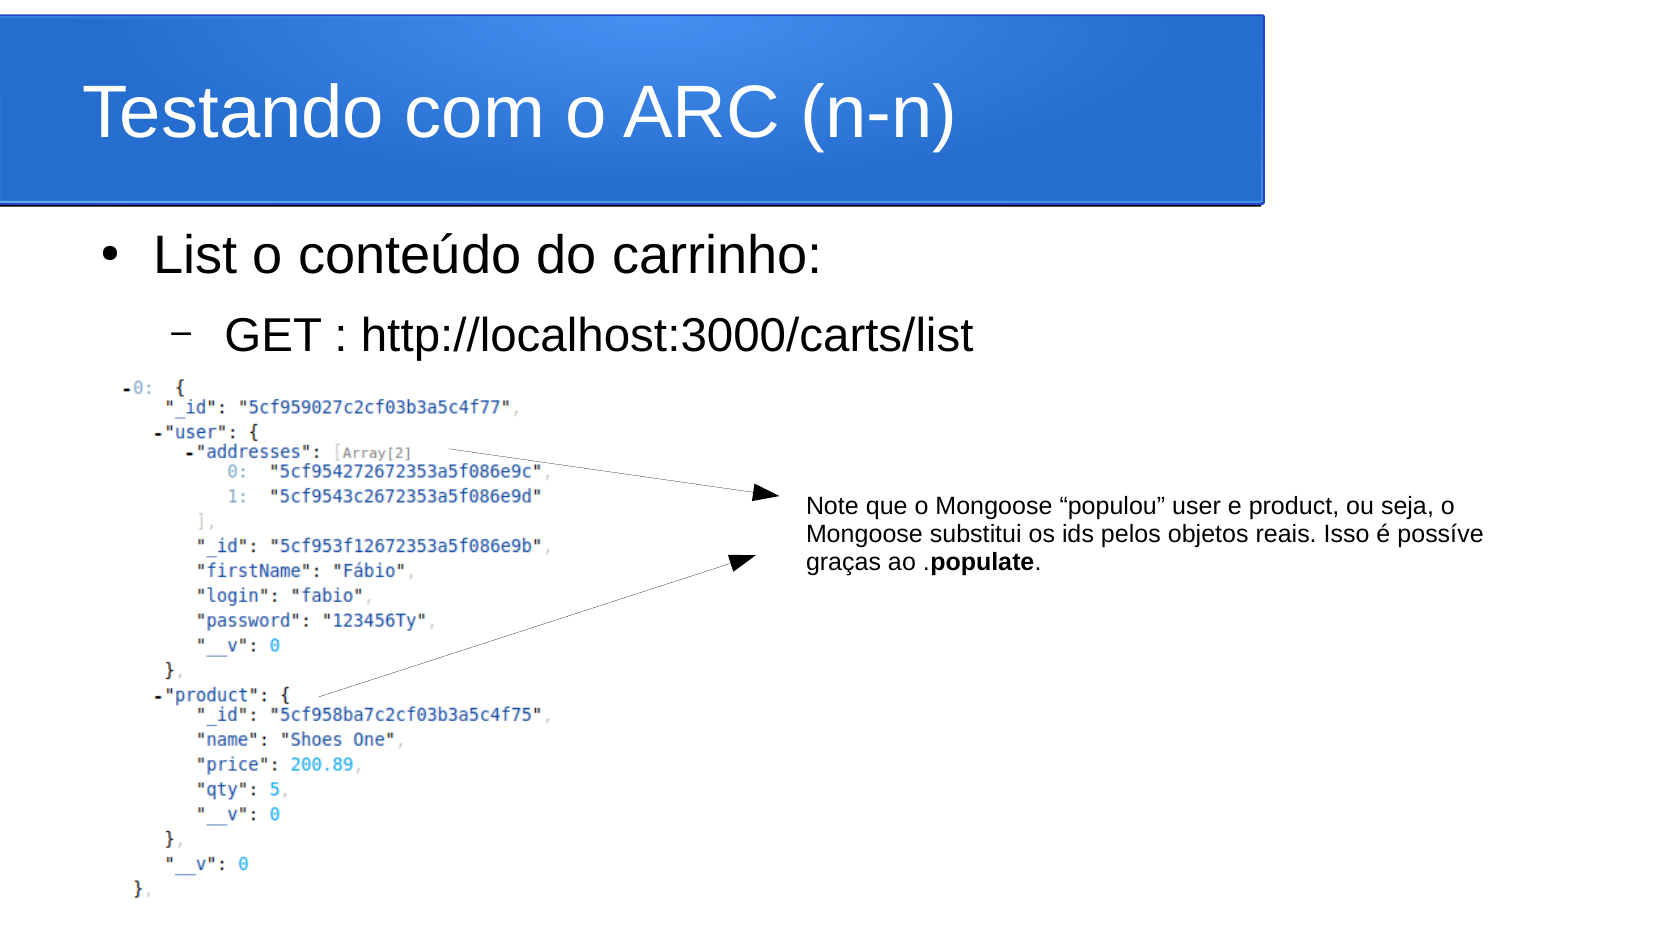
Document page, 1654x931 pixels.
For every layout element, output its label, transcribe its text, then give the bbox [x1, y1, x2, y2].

picture [120, 377, 603, 899]
list List o conteúdo do carrinho: GET : http://localhost:3000/carts/list [82, 224, 1571, 764]
title Testando com o ARC (n-n) [82, 35, 1235, 189]
text_box Note que o Mongoose “populou” user e product, ou seja, o Mongoose substitui os ids pelos objetos reais. Isso é possíve graças ao .populate. [791, 484, 1501, 584]
